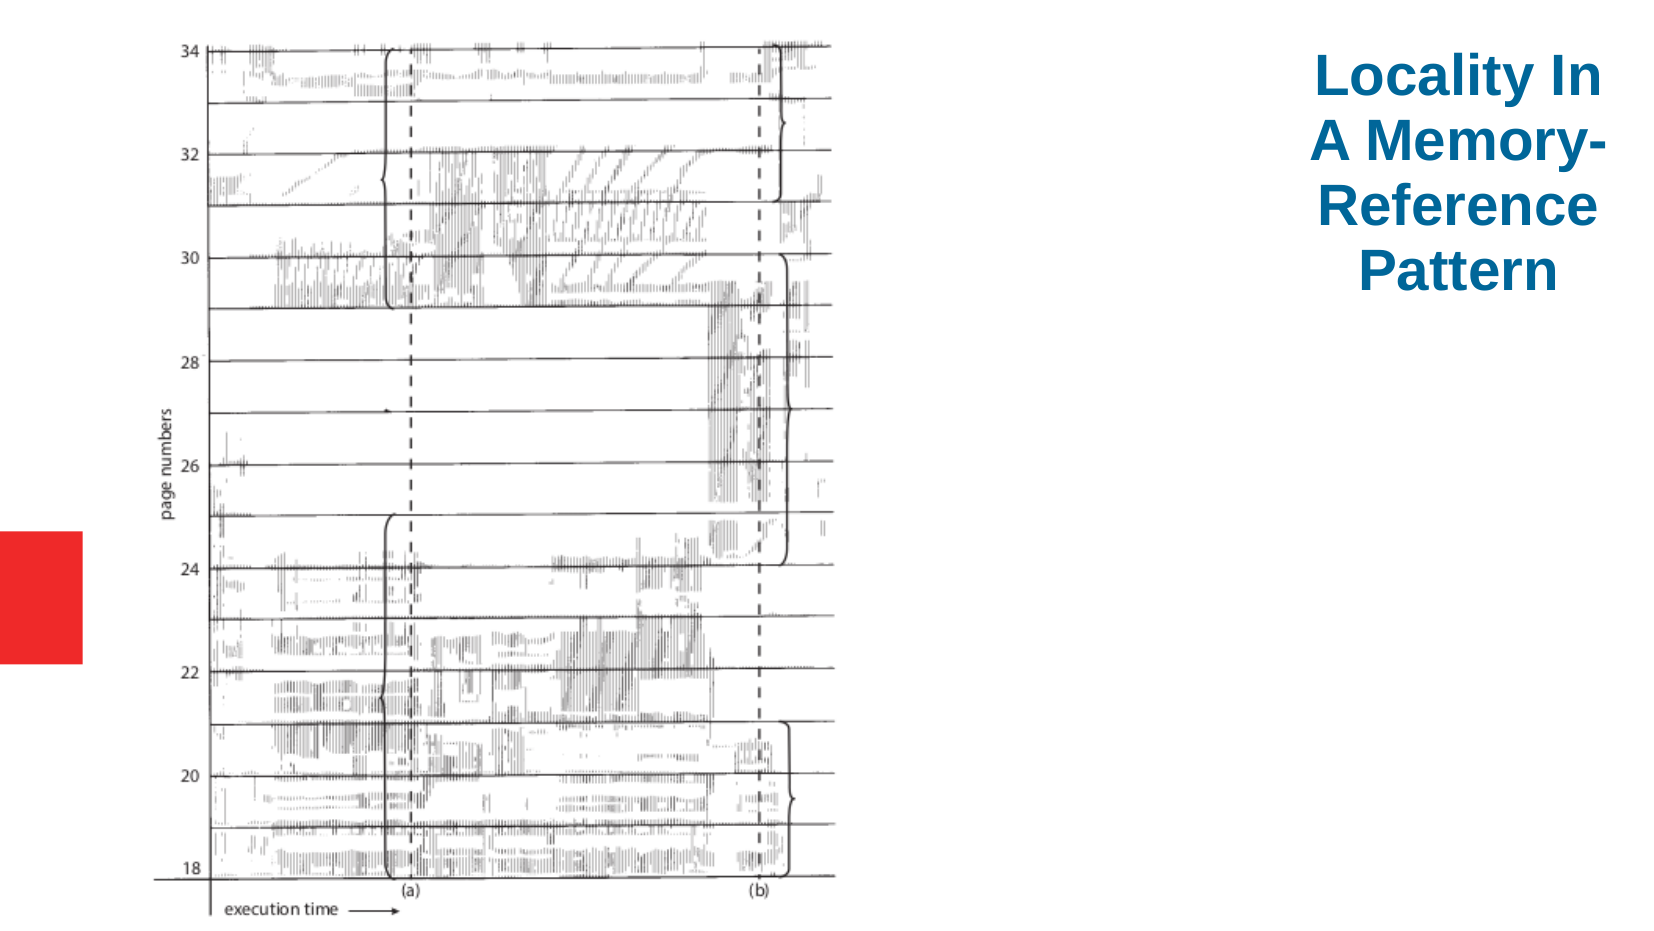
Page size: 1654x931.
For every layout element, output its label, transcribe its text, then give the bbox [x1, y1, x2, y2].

text_box Locality In A Memory-Reference Pattern [1275, 35, 1642, 626]
picture [126, 23, 910, 931]
